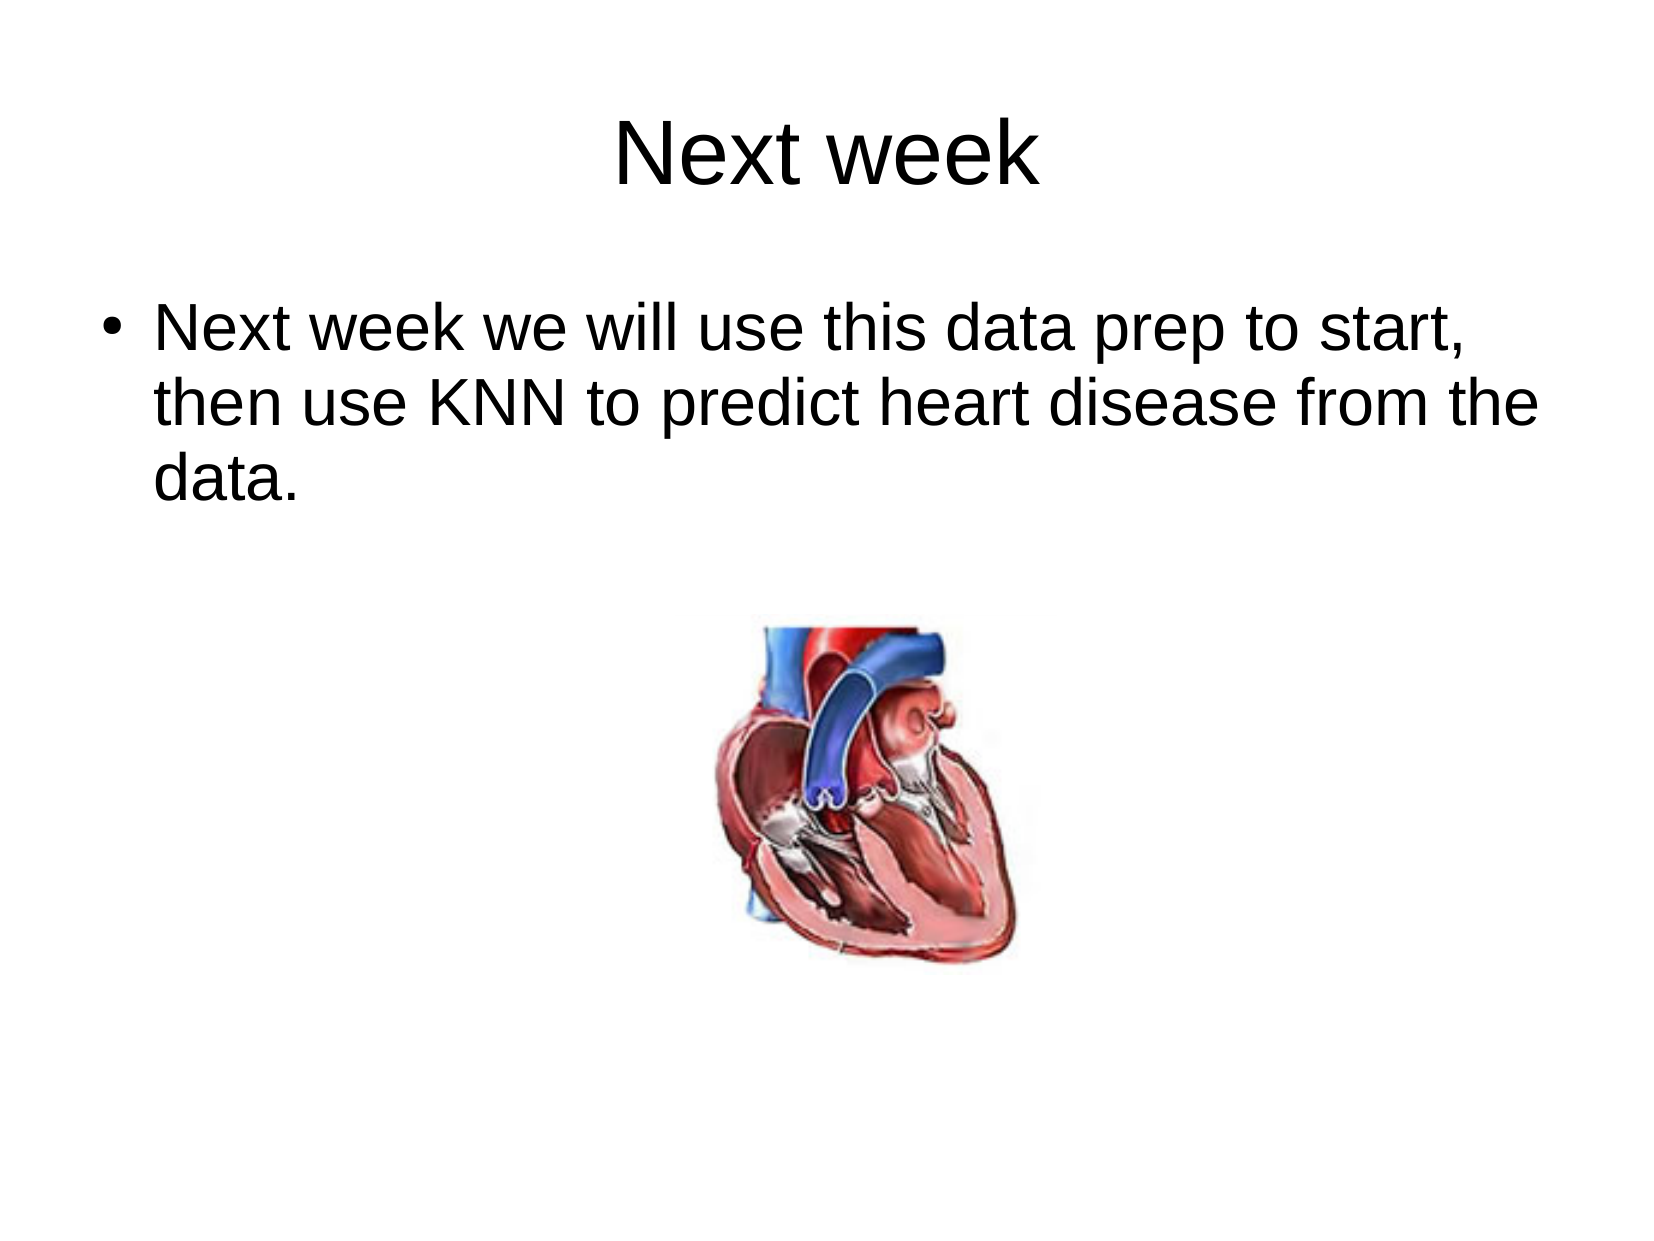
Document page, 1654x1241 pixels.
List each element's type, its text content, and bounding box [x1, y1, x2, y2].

picture [675, 614, 1057, 976]
list Next week we will use this data prep to start, then use KNN to predict heart disease from the data. [82, 290, 1571, 1010]
title Next week [82, 49, 1571, 257]
